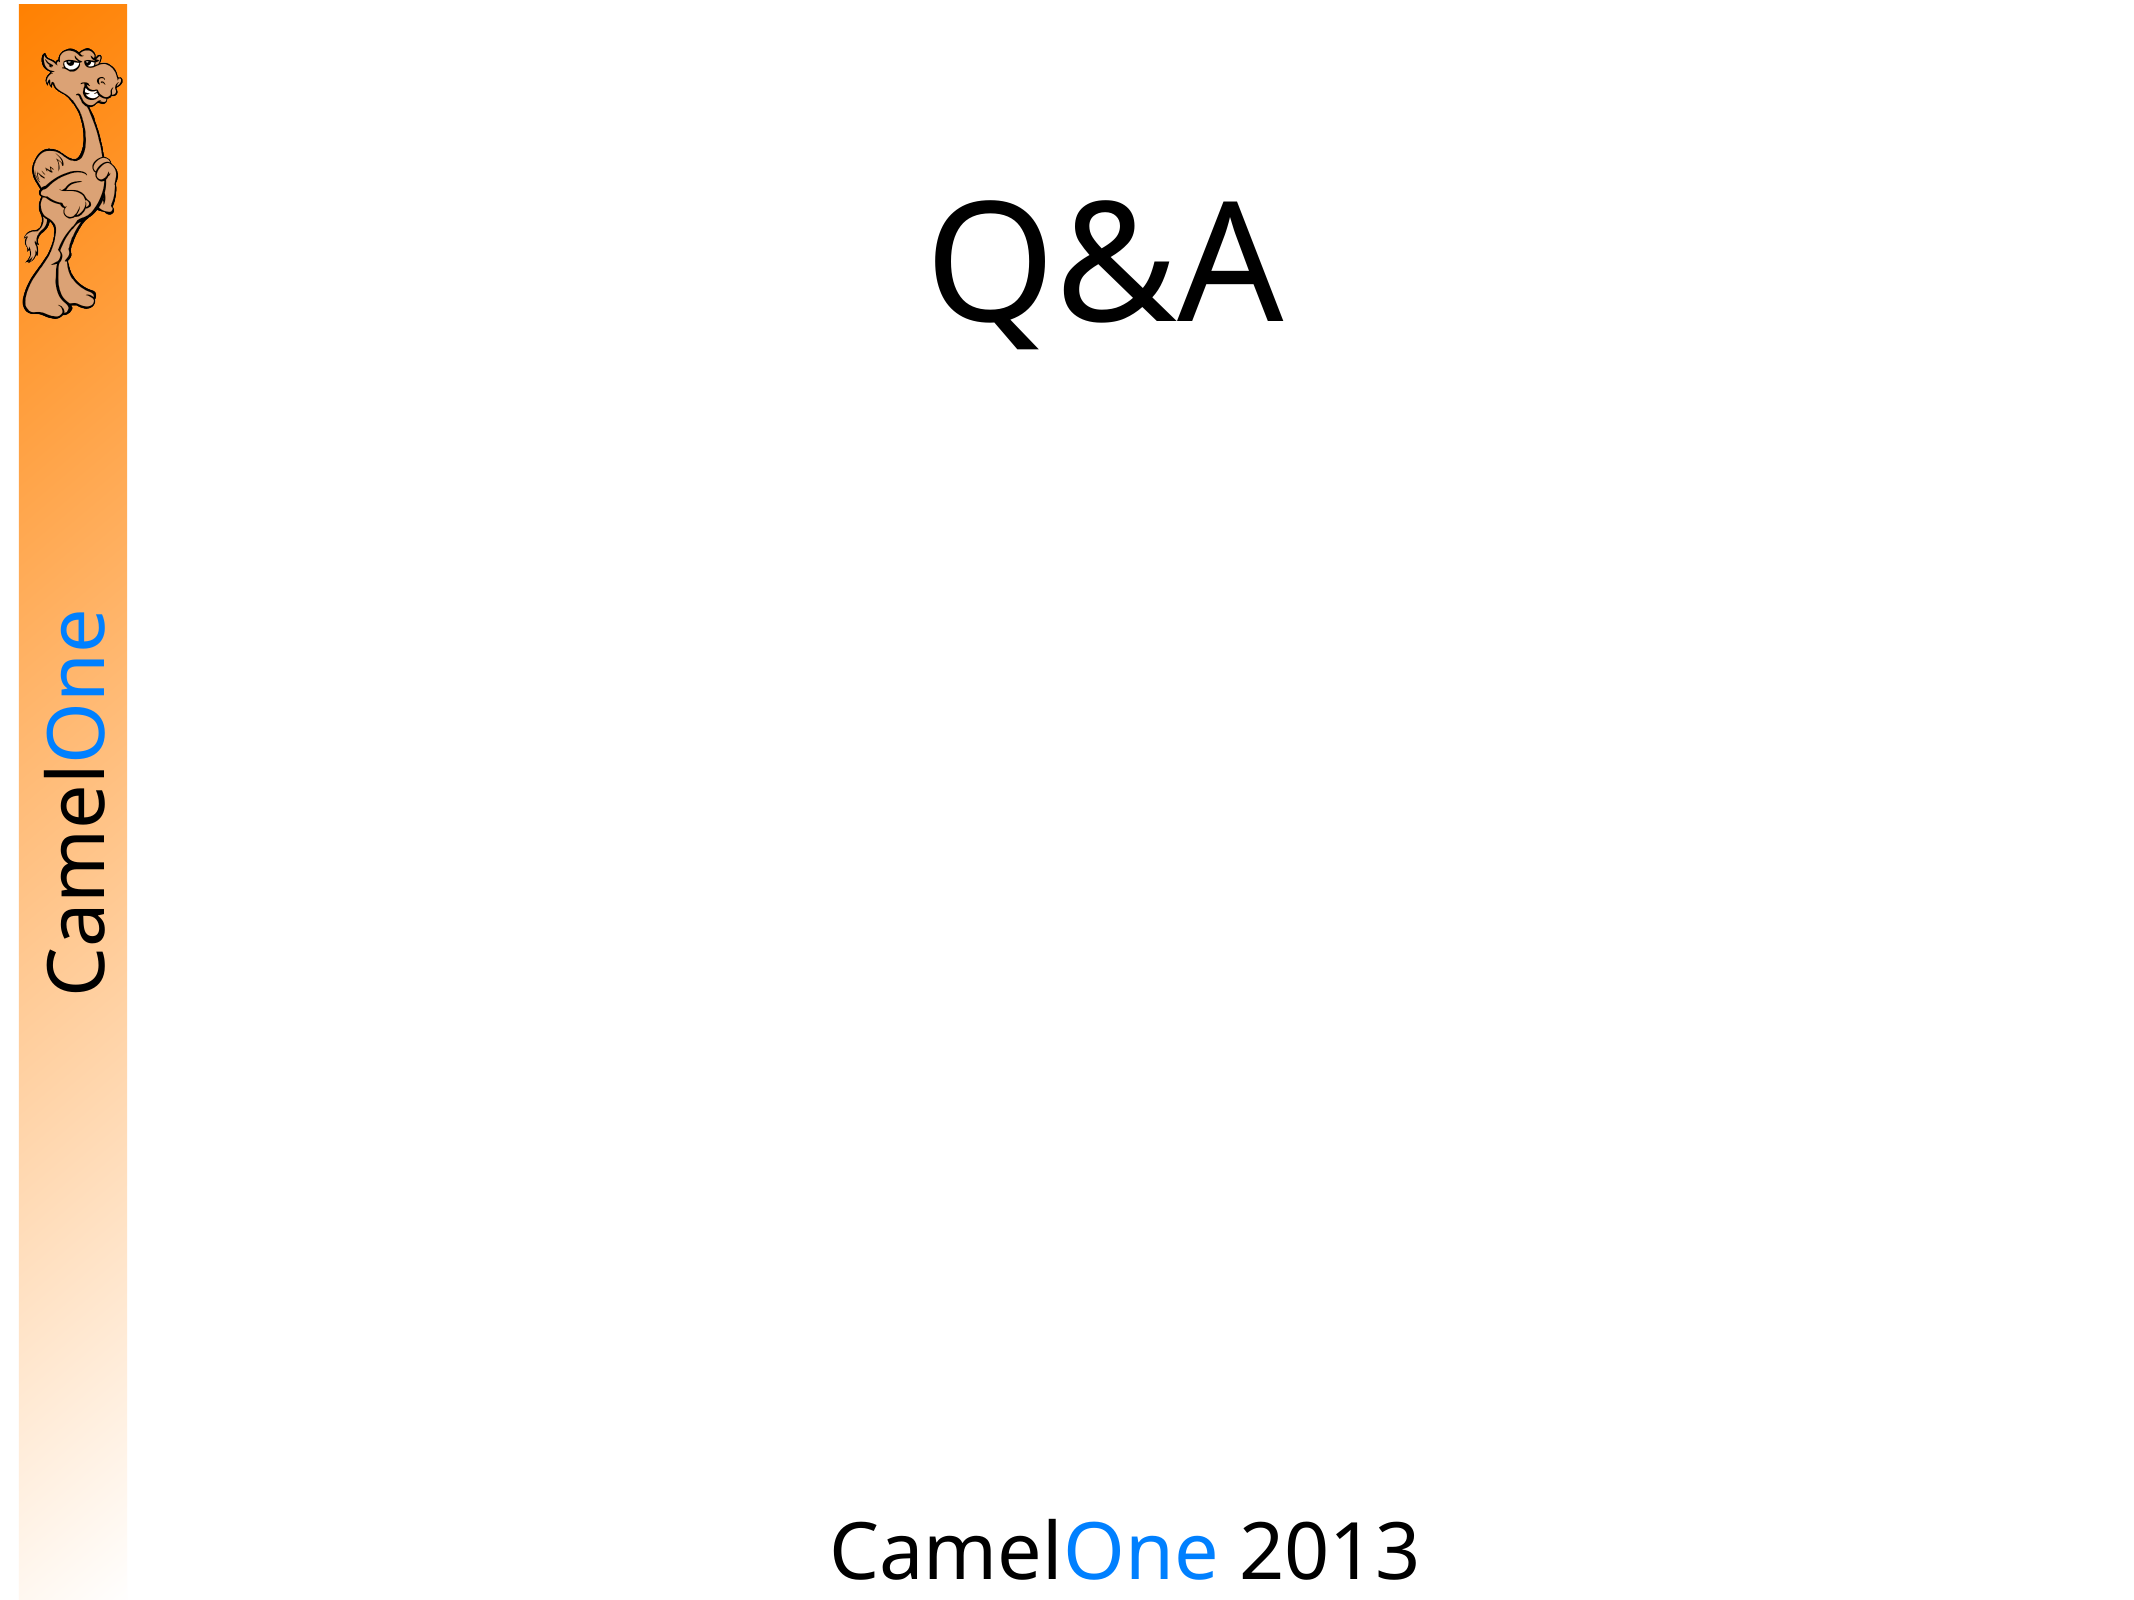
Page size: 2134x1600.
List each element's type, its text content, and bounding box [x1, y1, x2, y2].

title Q&A [18, 339, 128, 433]
title Q&A [228, 146, 1981, 364]
picture [22, 48, 123, 319]
